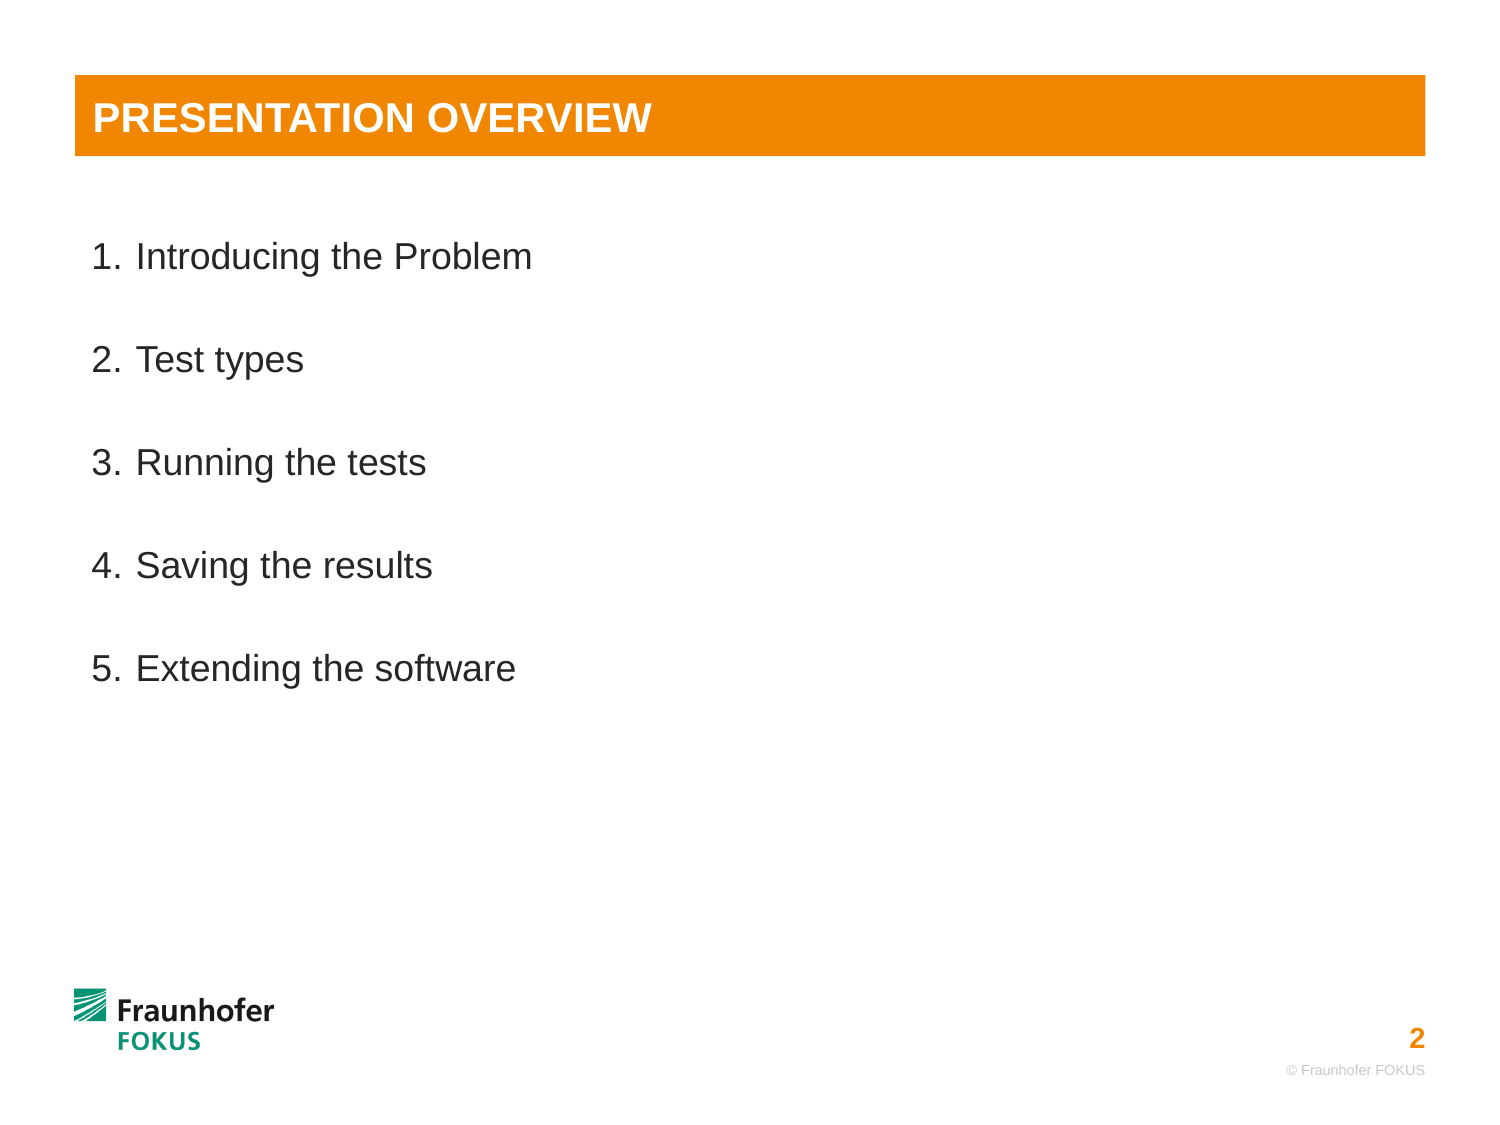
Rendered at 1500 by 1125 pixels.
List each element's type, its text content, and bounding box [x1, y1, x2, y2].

footer © Fraunhofer FOKUS [73, 1050, 1426, 1090]
title Presentation Overview [75, 75, 1426, 157]
list Introducing the Problem Test types Running the tests Saving the results Extending the software [74, 231, 1426, 956]
